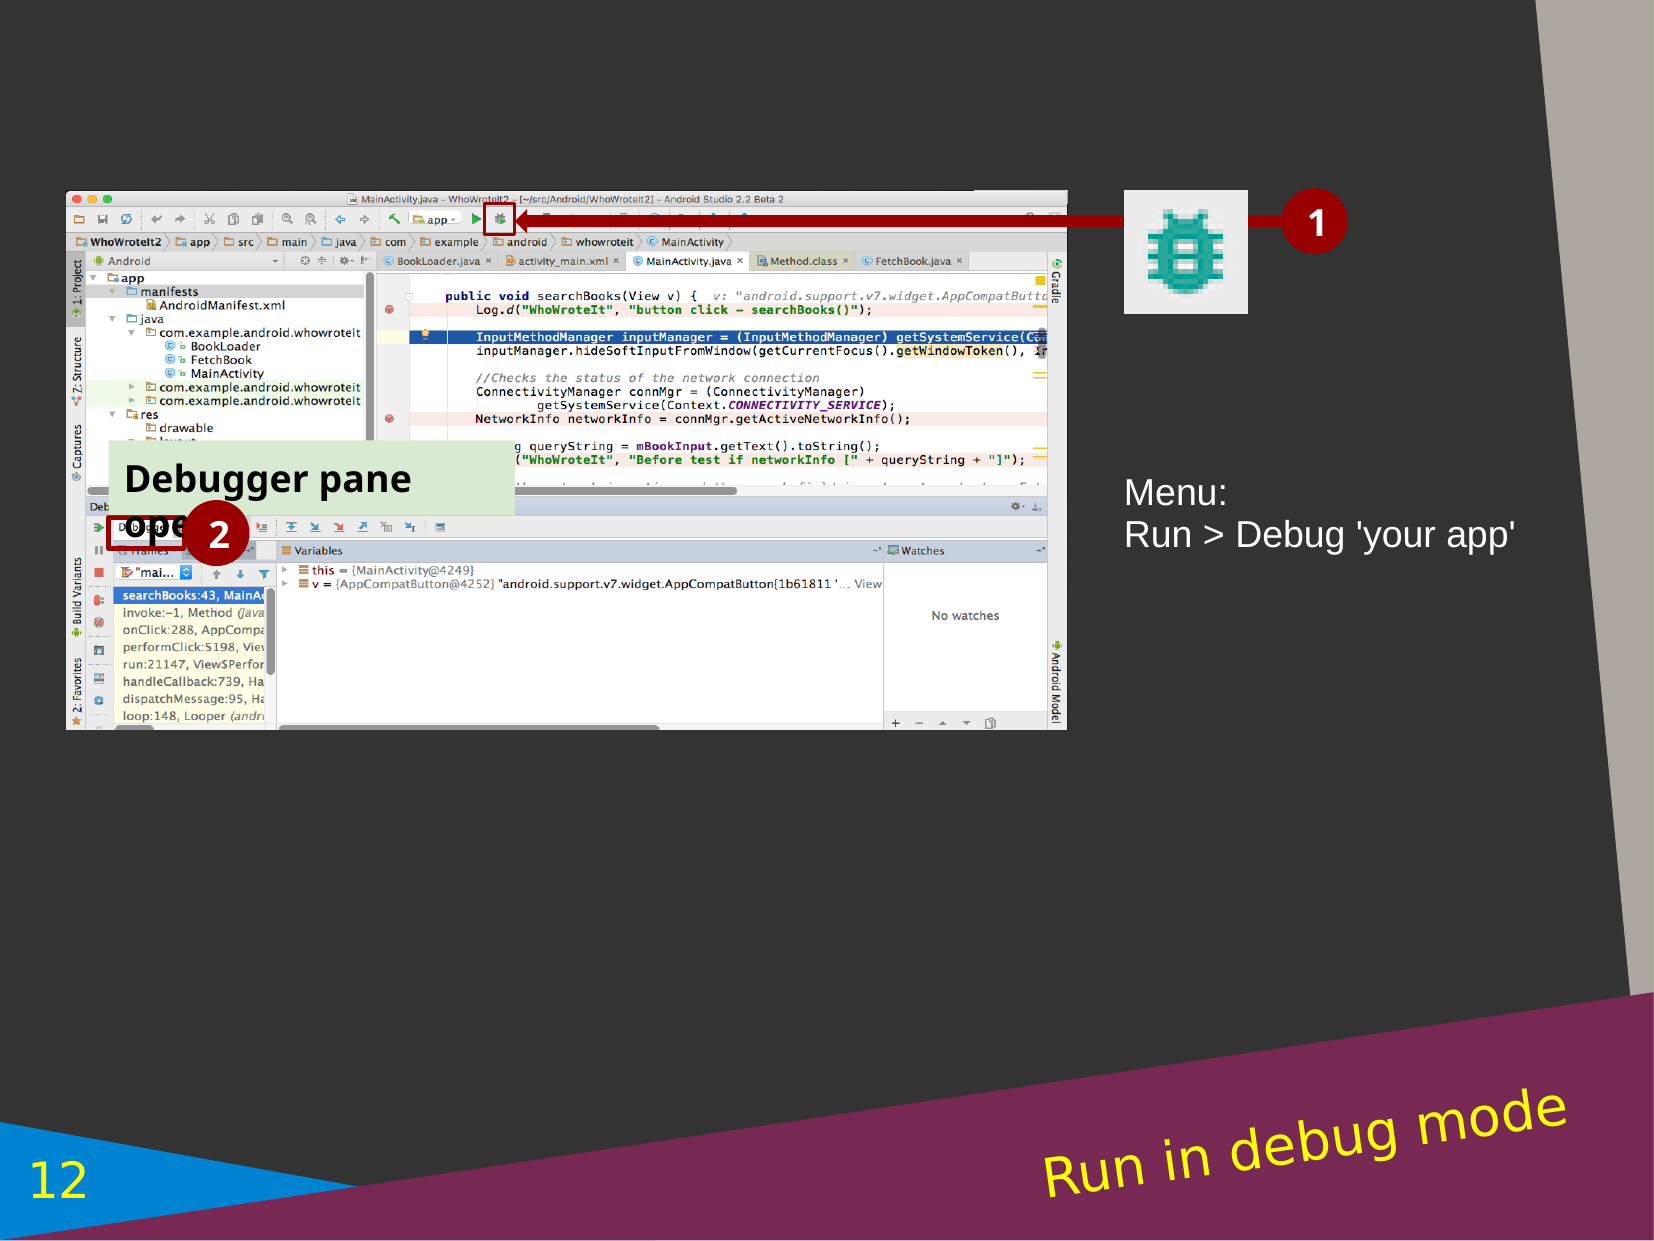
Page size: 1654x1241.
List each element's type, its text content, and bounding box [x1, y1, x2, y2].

picture [1124, 190, 1248, 314]
text_box 2 [184, 500, 249, 566]
text_box [1248, 215, 1282, 228]
picture [486, 205, 513, 233]
text_box [514, 209, 1124, 234]
text_box Menu: Run > Debug 'your app' [1109, 464, 1531, 564]
title Run in debug mode [956, 1003, 1654, 1241]
picture [65, 190, 1068, 730]
text_box 1 [1282, 188, 1347, 254]
text_box Debugger pane opens [108, 440, 515, 516]
